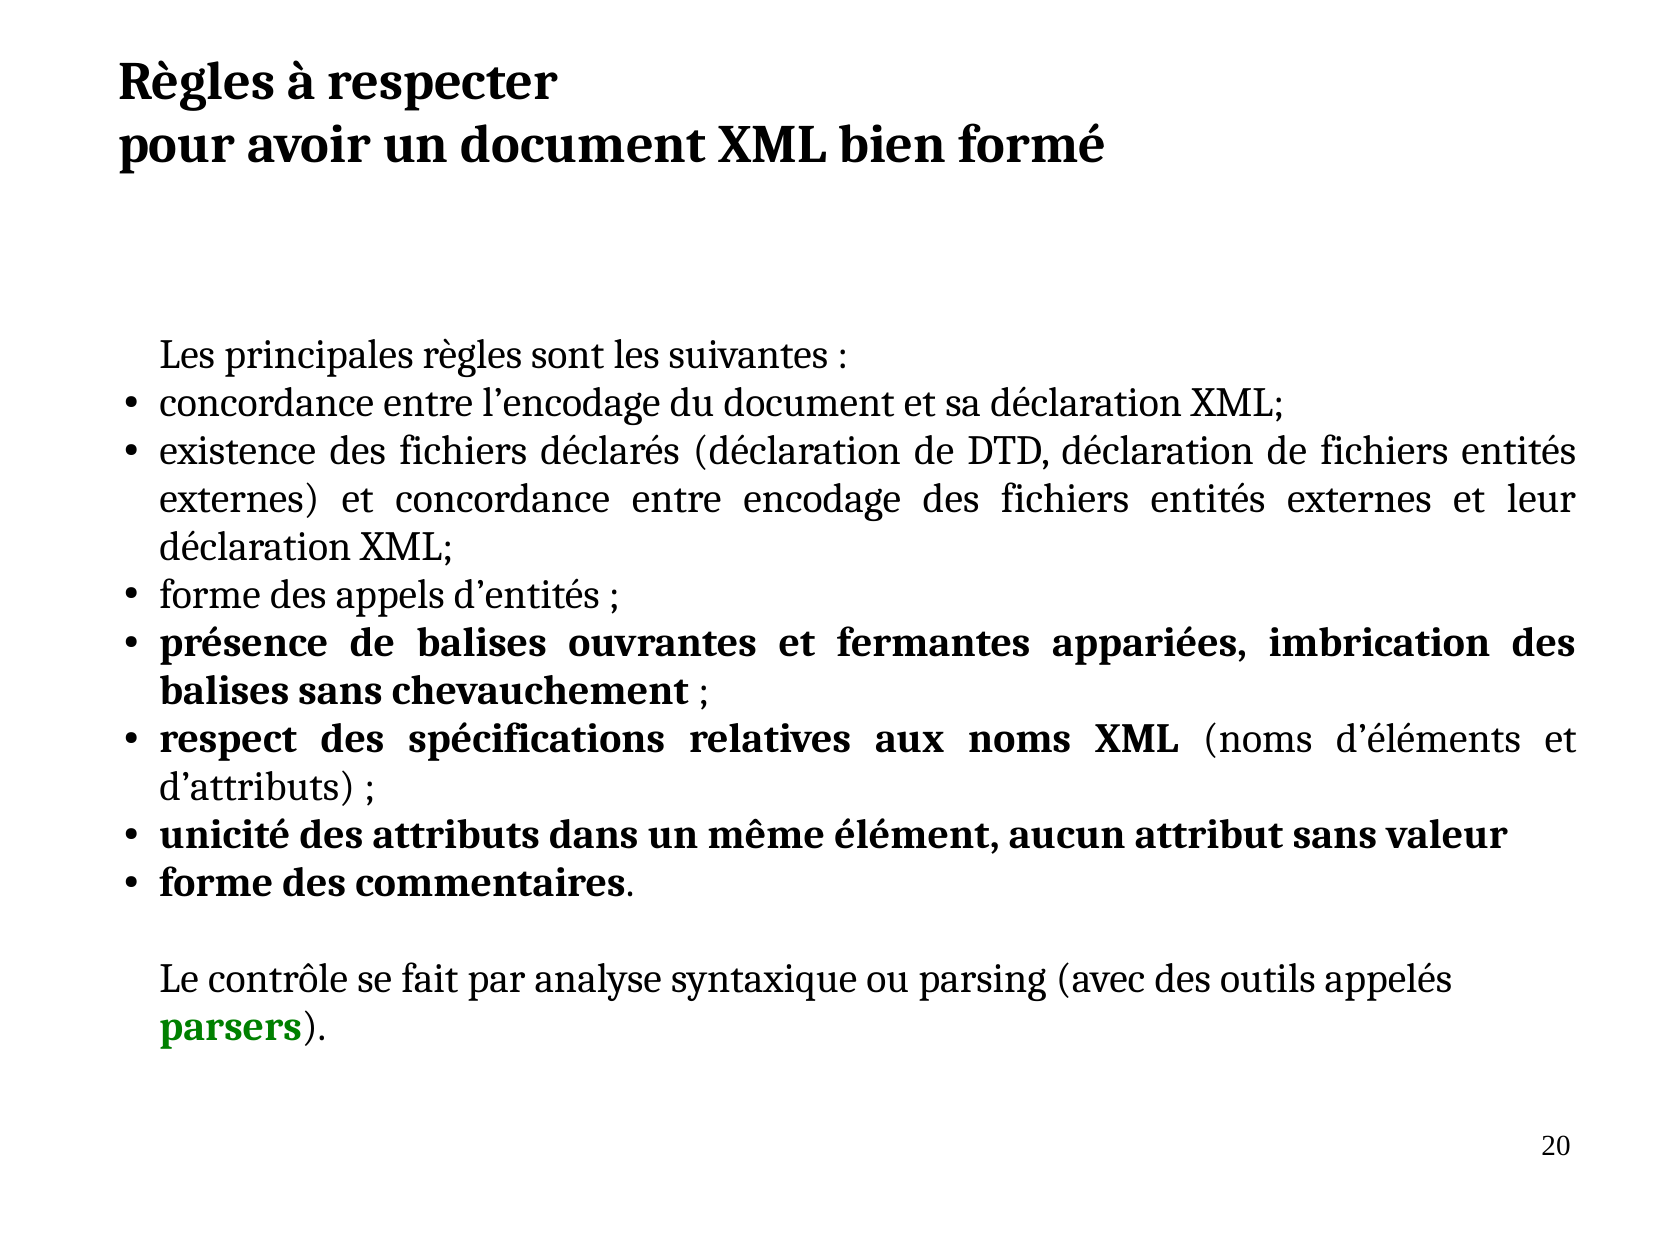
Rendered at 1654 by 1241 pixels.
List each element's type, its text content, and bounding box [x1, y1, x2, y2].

subtitle Les principales règles sont les suivantes : concordance entre l’encodage du document et sa déclaration XML; existence des fichiers déclarés (déclaration de DTD, déclaration de fichiers entités externes) et concordance entre encodage des fichiers entités externes et leur déclaration XML; forme des appels d’entités ; présence de balises ouvrantes et fermantes appariées, imbrication des balises sans chevauchement ; respect des spécifications relatives aux noms XML (noms d’éléments et d’attributs) ; unicité des attributs dans un même élément, aucun attribut sans valeur forme des commentaires. Le contrôle se fait par analyse syntaxique ou parsing (avec des outils appelés parsers). [88, 288, 1577, 1093]
title Règles à respecter pour avoir un document XML bien formé [118, 54, 1571, 252]
